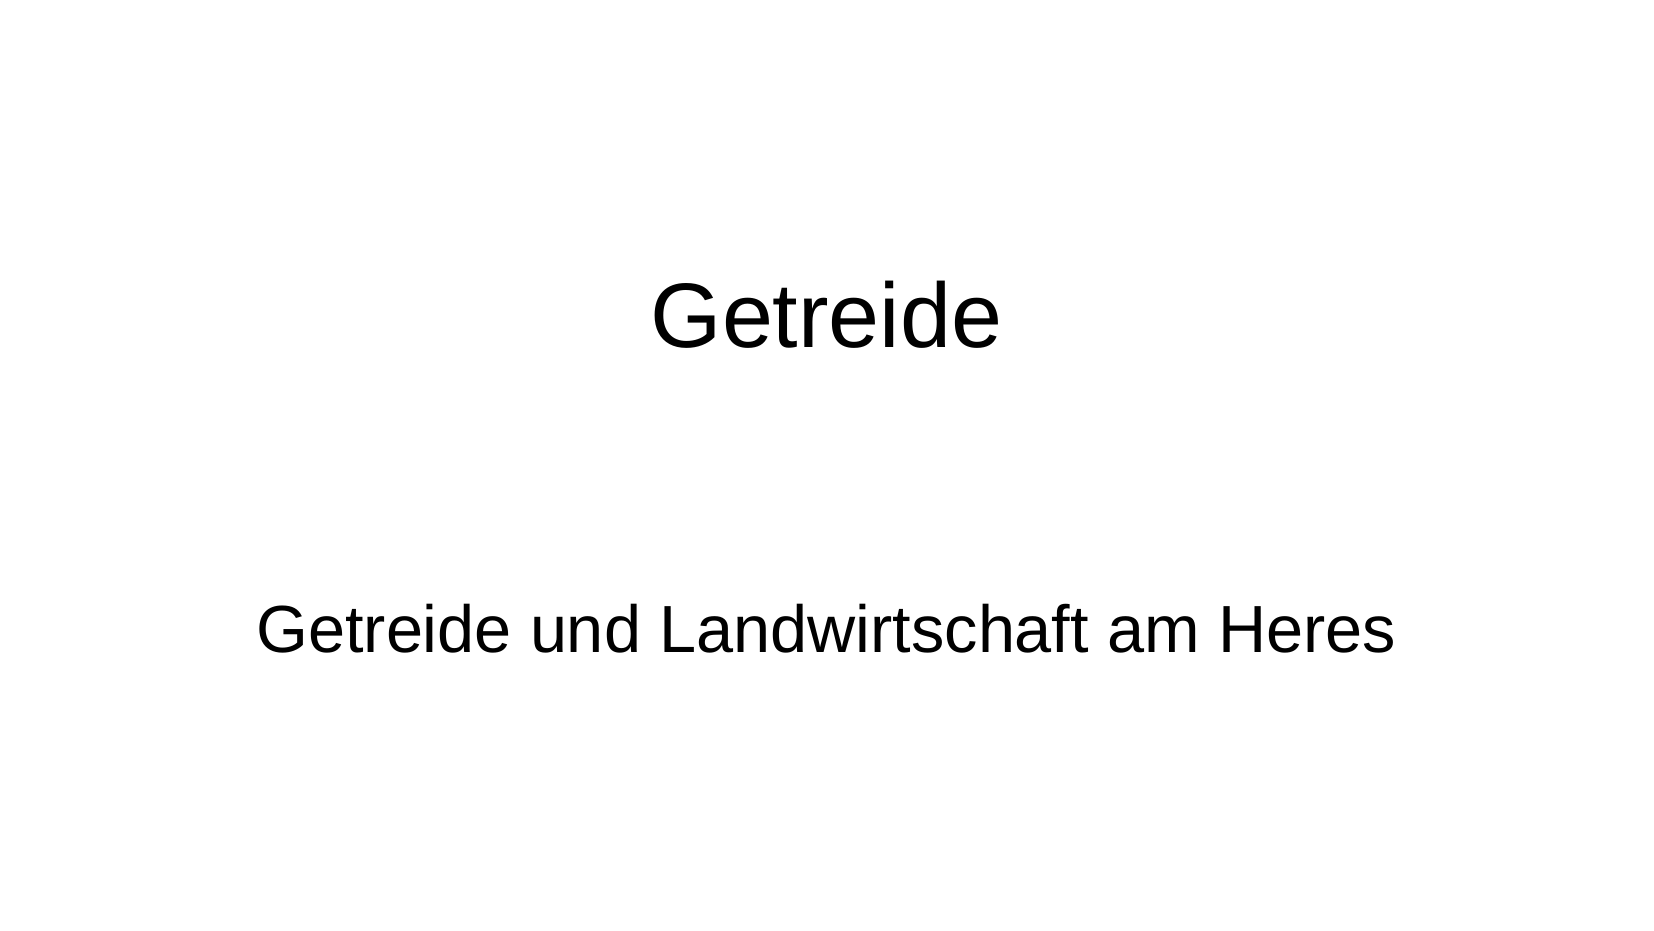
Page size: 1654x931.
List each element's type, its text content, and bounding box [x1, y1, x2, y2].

subtitle Getreide und Landwirtschaft am Heres [82, 501, 1571, 758]
title Getreide [82, 237, 1571, 394]
